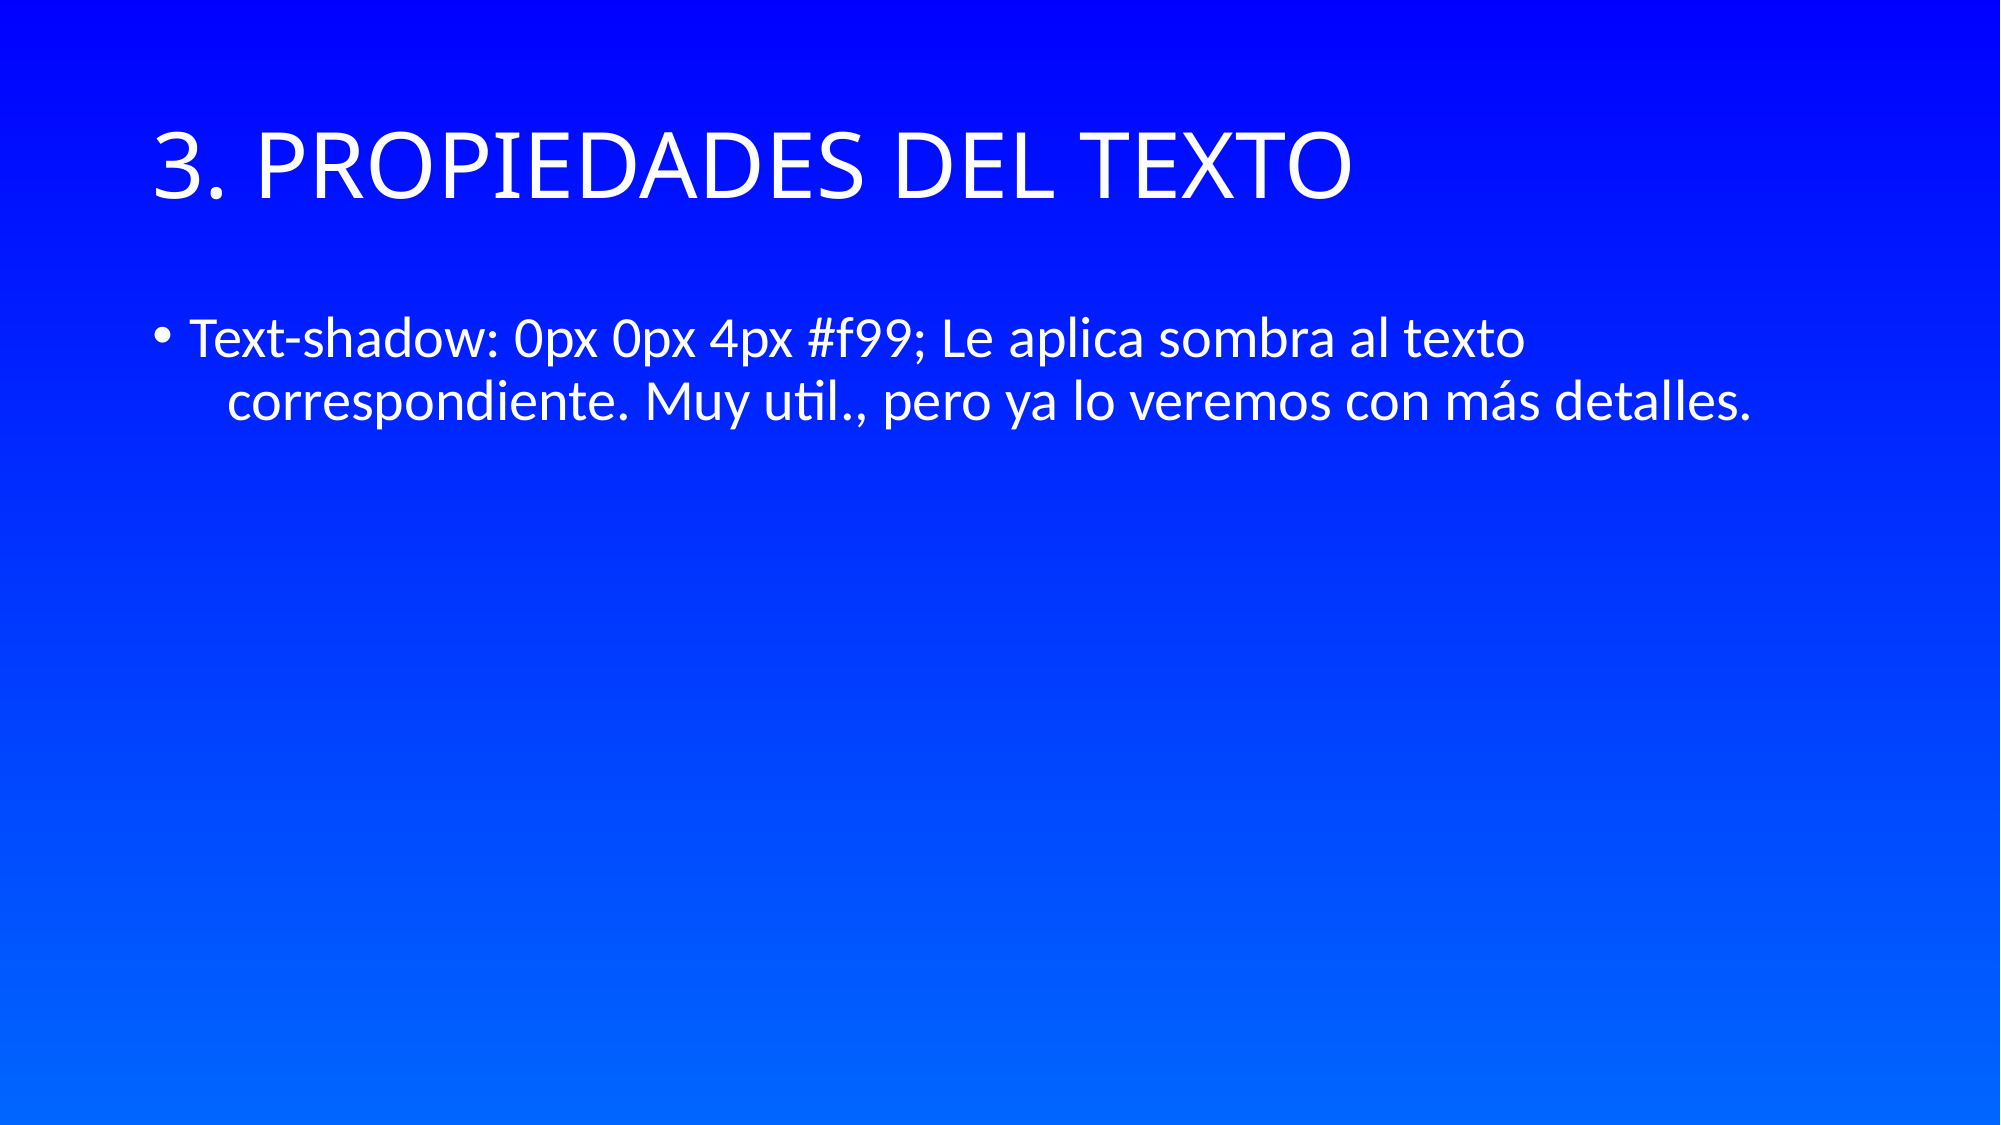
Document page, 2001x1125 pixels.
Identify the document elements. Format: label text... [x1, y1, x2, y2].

list Text-shadow: 0px 0px 4px #f99; Le aplica sombra al texto correspondiente. Muy util., pero ya lo veremos con más detalles. [137, 299, 1863, 1014]
title 3. PROPIEDADES DEL TEXTO [137, 59, 1863, 278]
